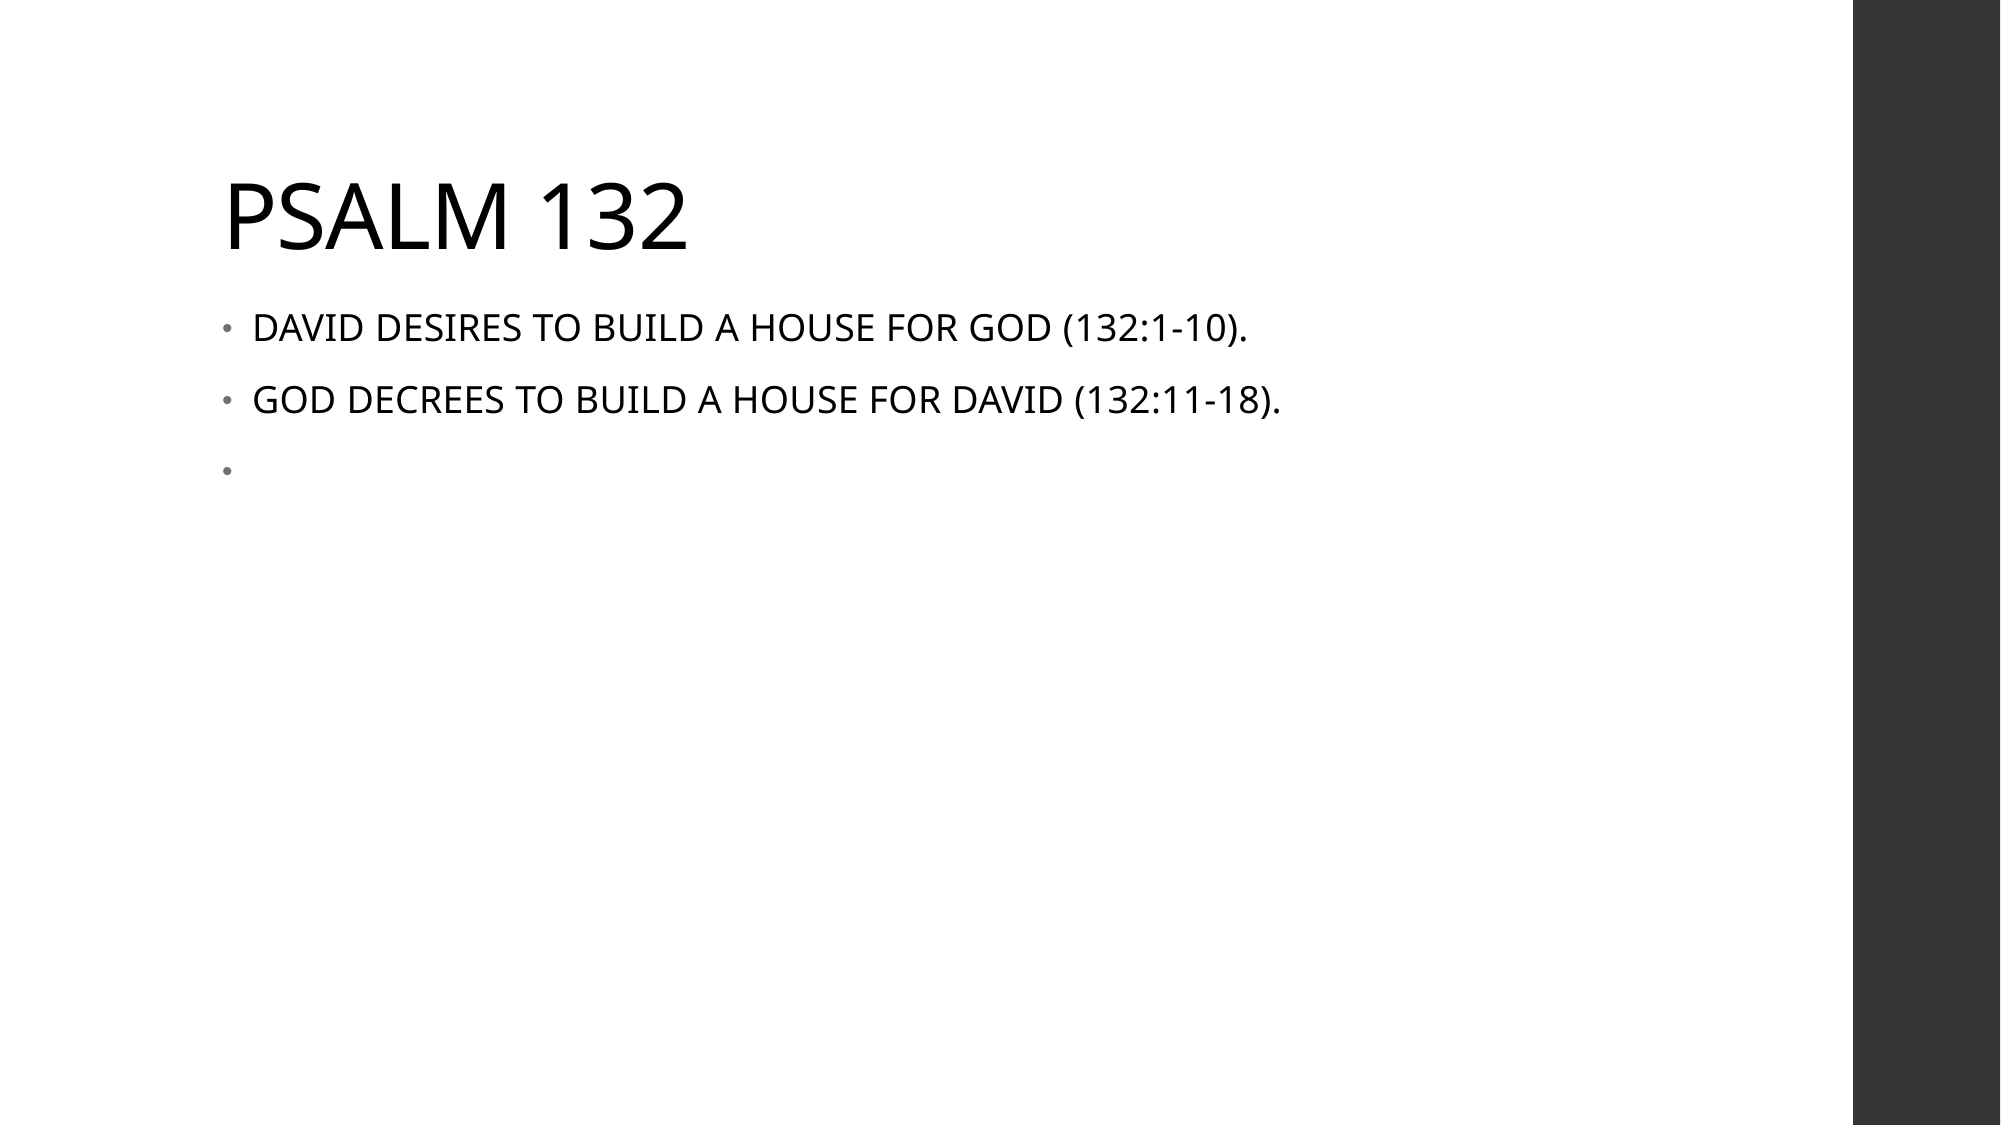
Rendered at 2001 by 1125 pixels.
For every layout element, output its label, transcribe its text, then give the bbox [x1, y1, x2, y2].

list DAVID DESIRES TO BUILD A HOUSE FOR GOD (132:1-10). GOD DECREES TO BUILD A HOUSE FOR DAVID (132:11-18). [206, 299, 1617, 1014]
title PSALM 132 [206, 60, 1797, 278]
